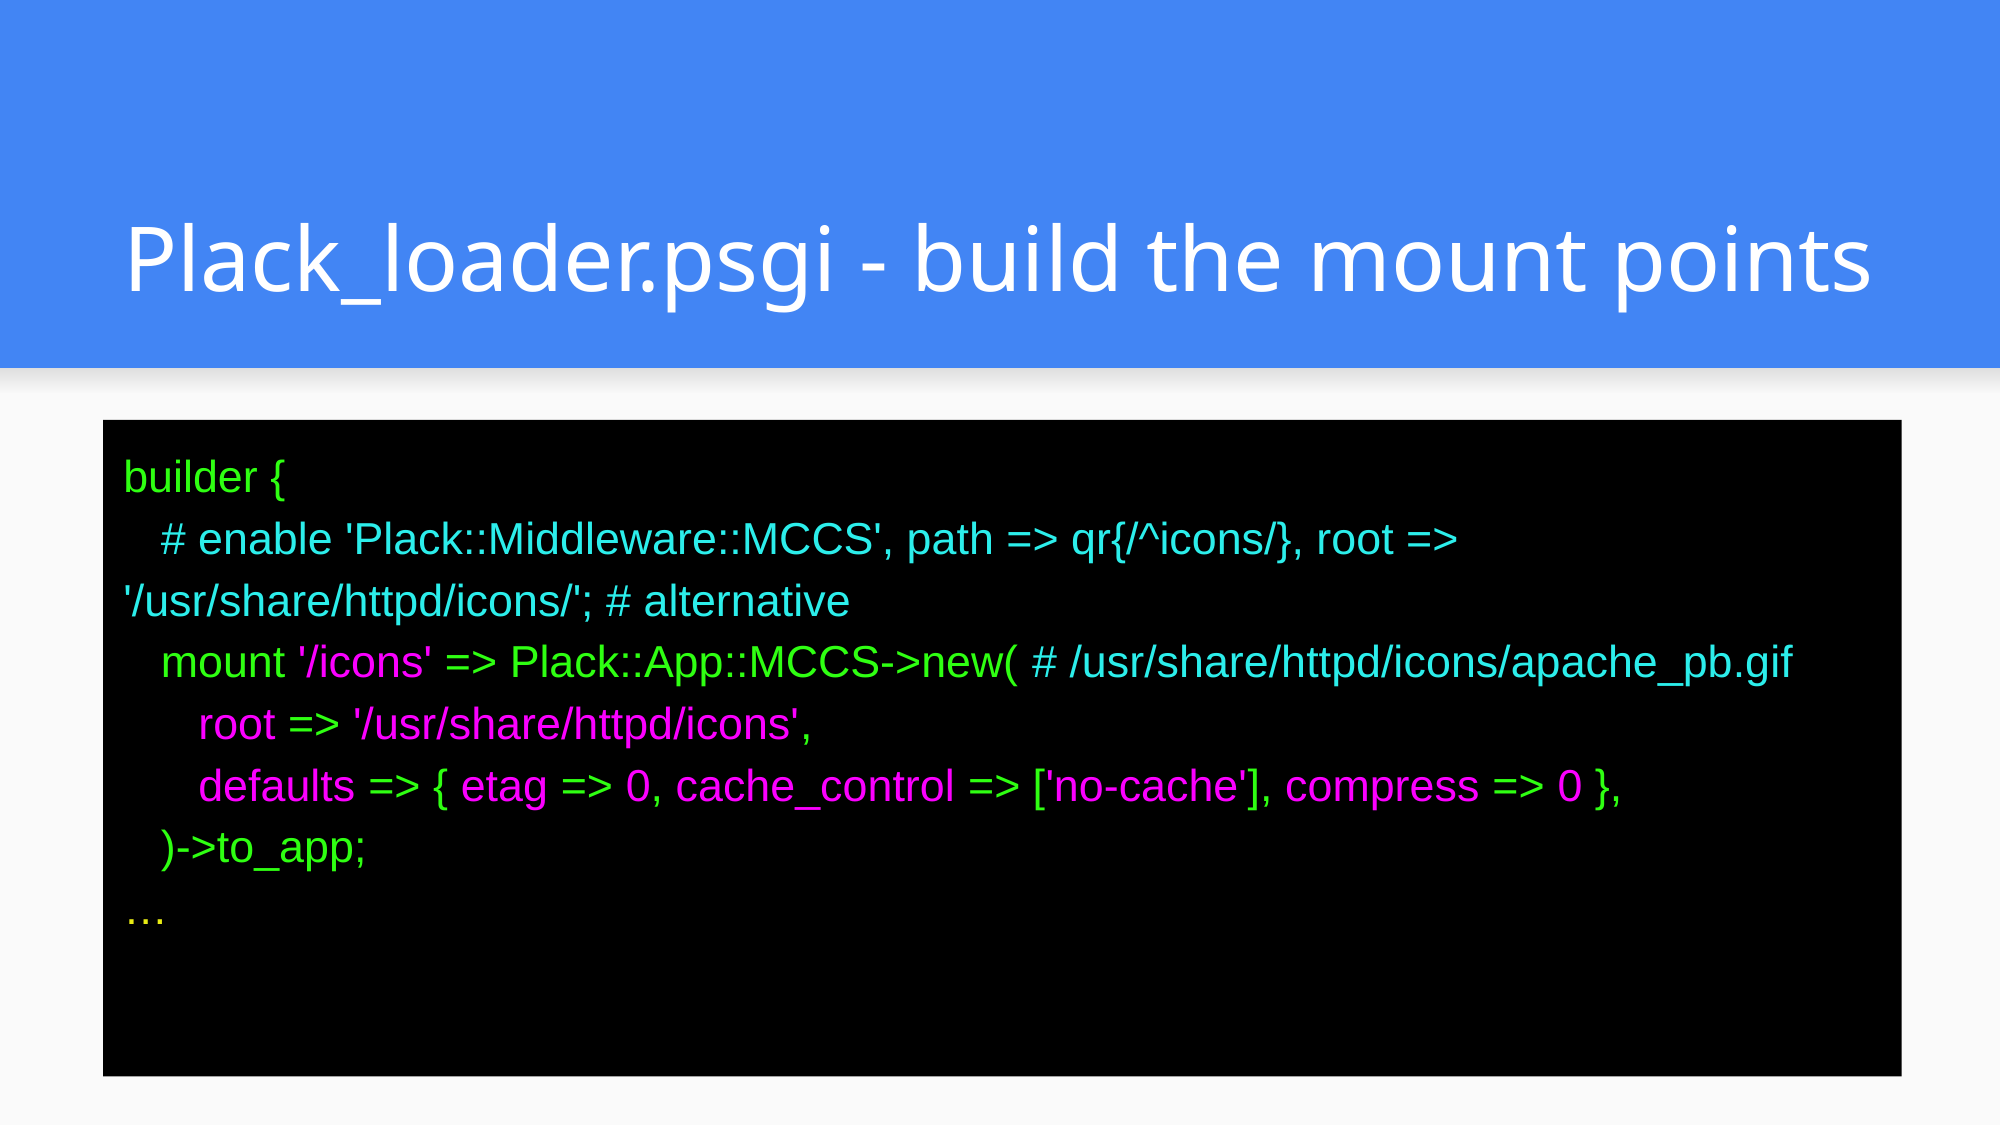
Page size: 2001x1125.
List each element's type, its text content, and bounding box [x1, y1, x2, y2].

list builder { # enable 'Plack::Middleware::MCCS', path => qr{/^icons/}, root => '/usr/share/httpd/icons/'; # alternative mount '/icons' => Plack::App::MCCS->new( # /usr/share/httpd/icons/apache_pb.gif root => '/usr/share/httpd/icons', defaults => { etag => 0, cache_control => ['no-cache'], compress => 0 }, )->to_app; … [103, 419, 1902, 1077]
title Plack_loader.psgi - build the mount points [103, 161, 1902, 330]
